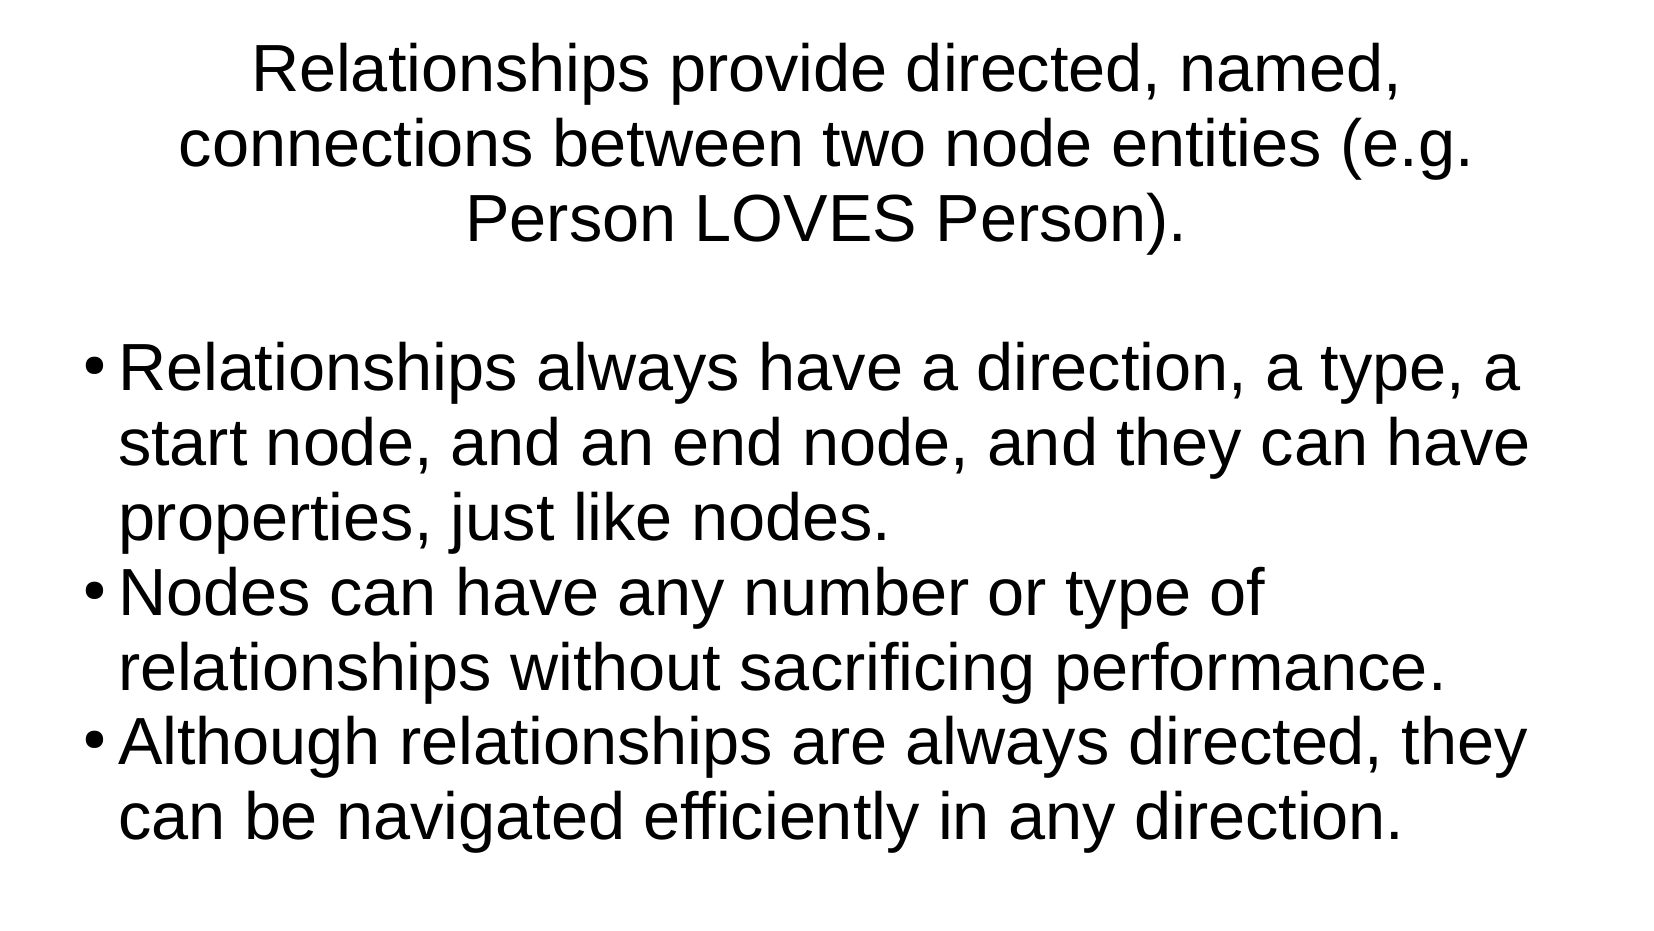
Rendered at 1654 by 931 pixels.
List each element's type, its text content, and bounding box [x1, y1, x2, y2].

subtitle Relationships provide directed, named, connections between two node entities (e.g. Person LOVES Person). Relationships always have a direction, a type, a start node, and an end node, and they can have properties, just like nodes. Nodes can have any number or type of relationships without sacrificing performance. Although relationships are always directed, they can be navigated efficiently in any direction. [82, 31, 1571, 854]
